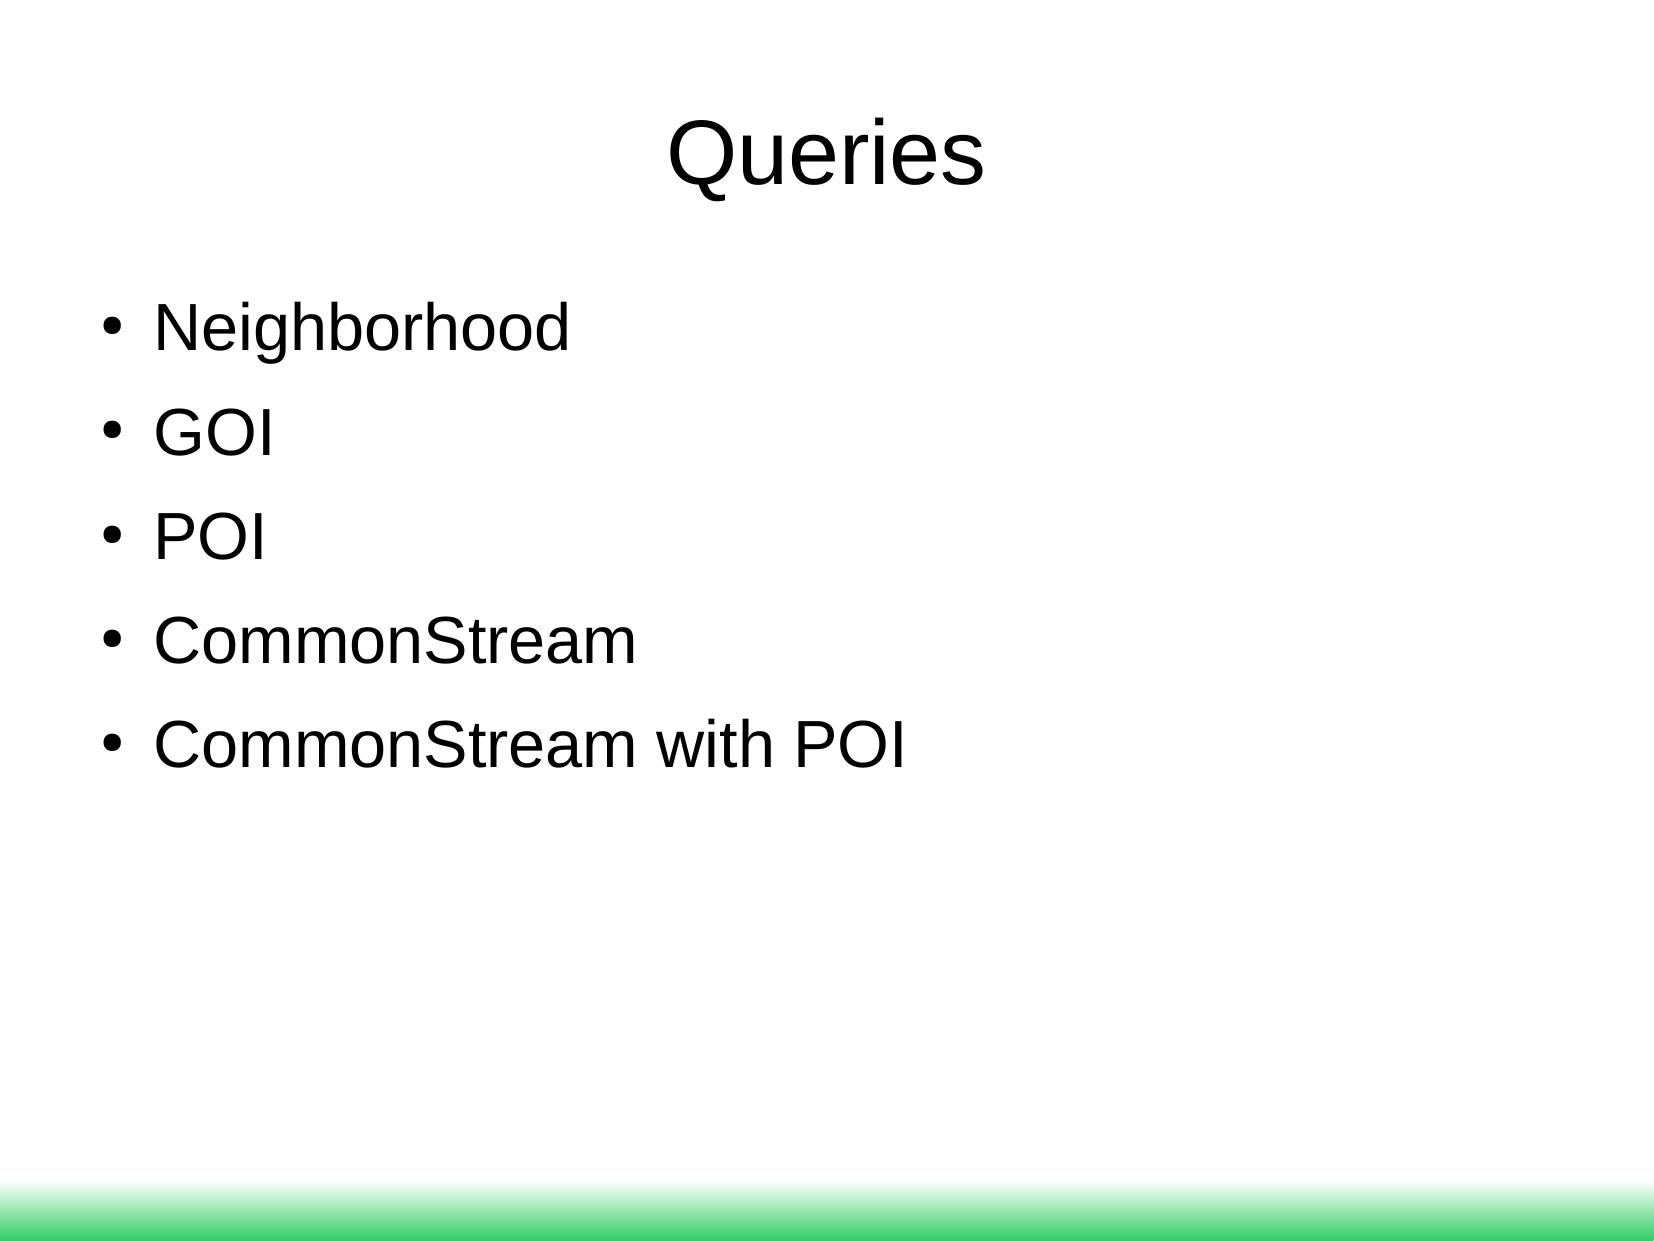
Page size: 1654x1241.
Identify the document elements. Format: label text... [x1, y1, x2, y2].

title Queries [82, 49, 1571, 257]
list Neighborhood GOI POI CommonStream CommonStream with POI [82, 290, 1571, 1109]
